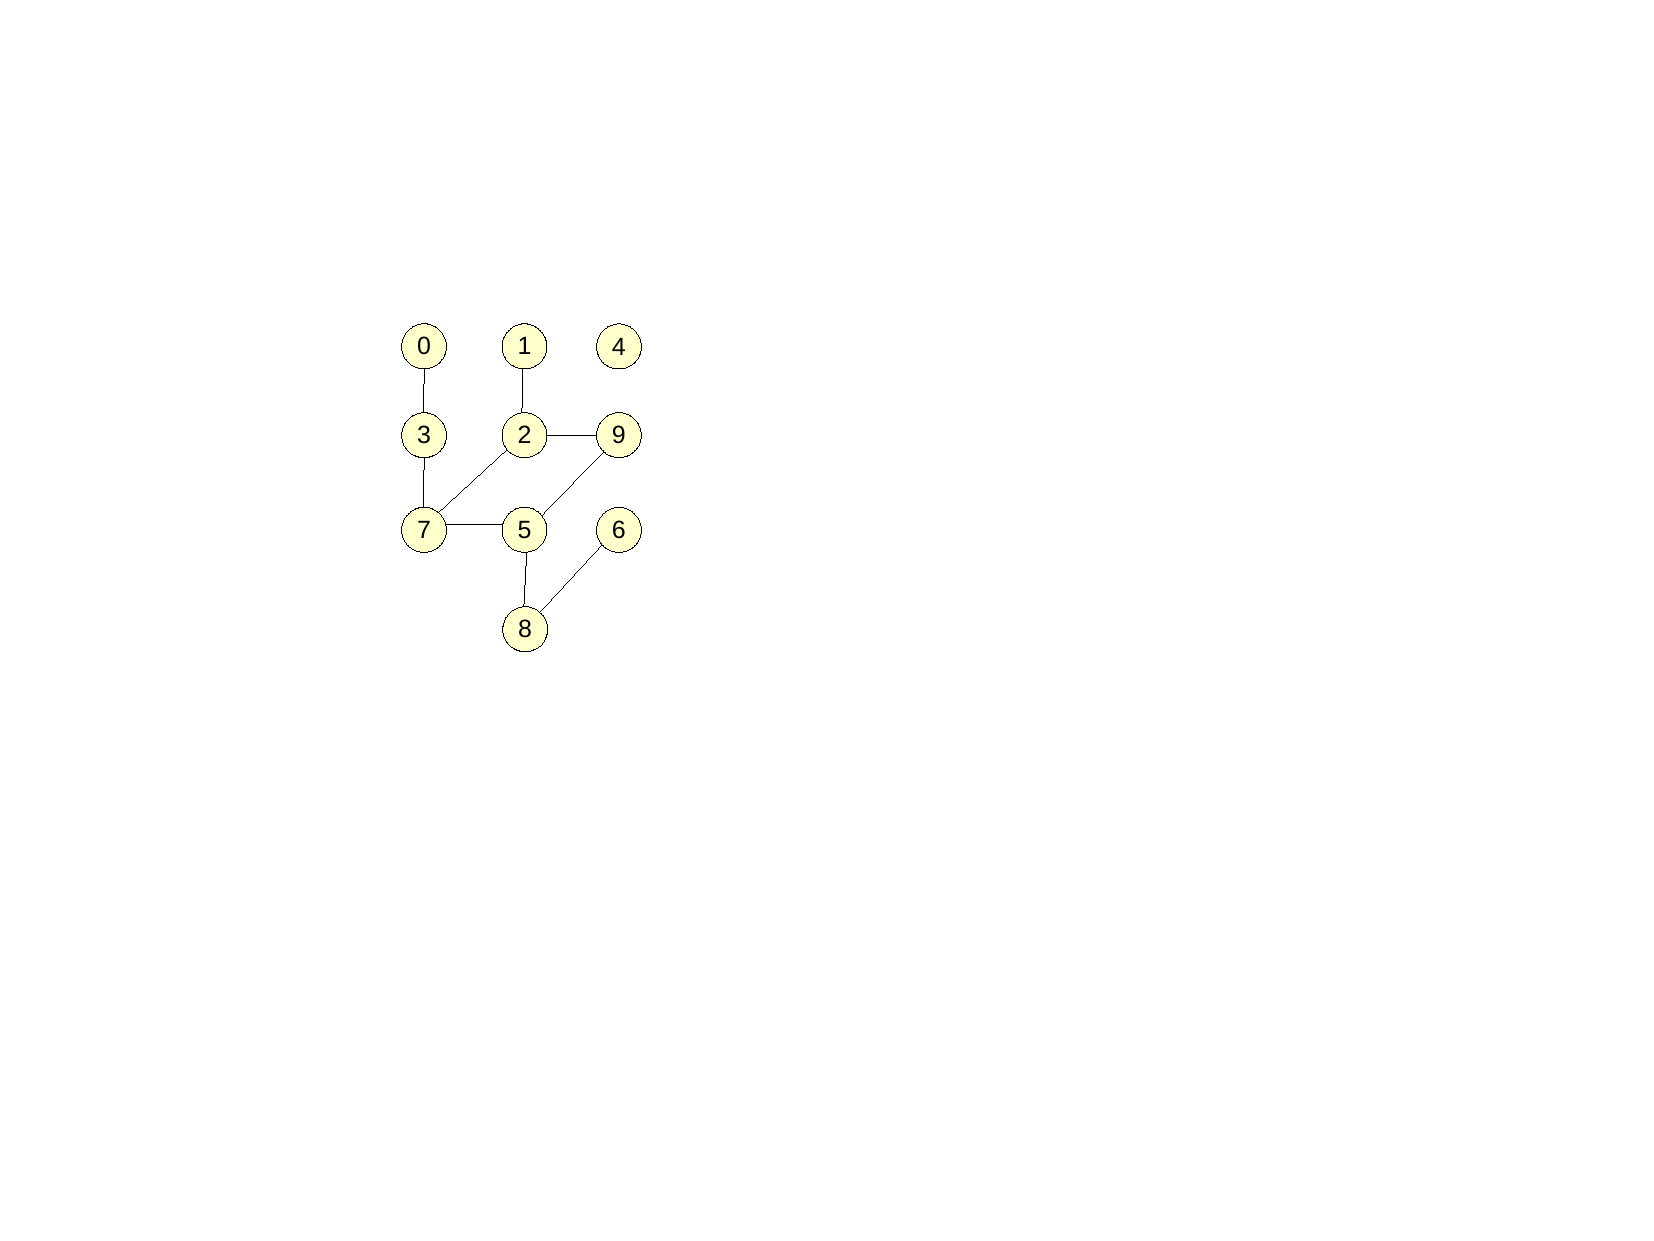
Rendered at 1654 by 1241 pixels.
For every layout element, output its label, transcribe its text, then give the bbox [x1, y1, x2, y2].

text_box 8 [502, 606, 548, 652]
text_box 3 [401, 412, 447, 458]
text_box 2 [502, 412, 547, 458]
text_box 9 [596, 412, 642, 458]
text_box 7 [401, 507, 447, 553]
text_box 4 [596, 323, 642, 369]
text_box 5 [502, 507, 547, 553]
text_box 0 [401, 323, 447, 369]
text_box 6 [596, 507, 642, 553]
text_box 1 [502, 323, 547, 369]
